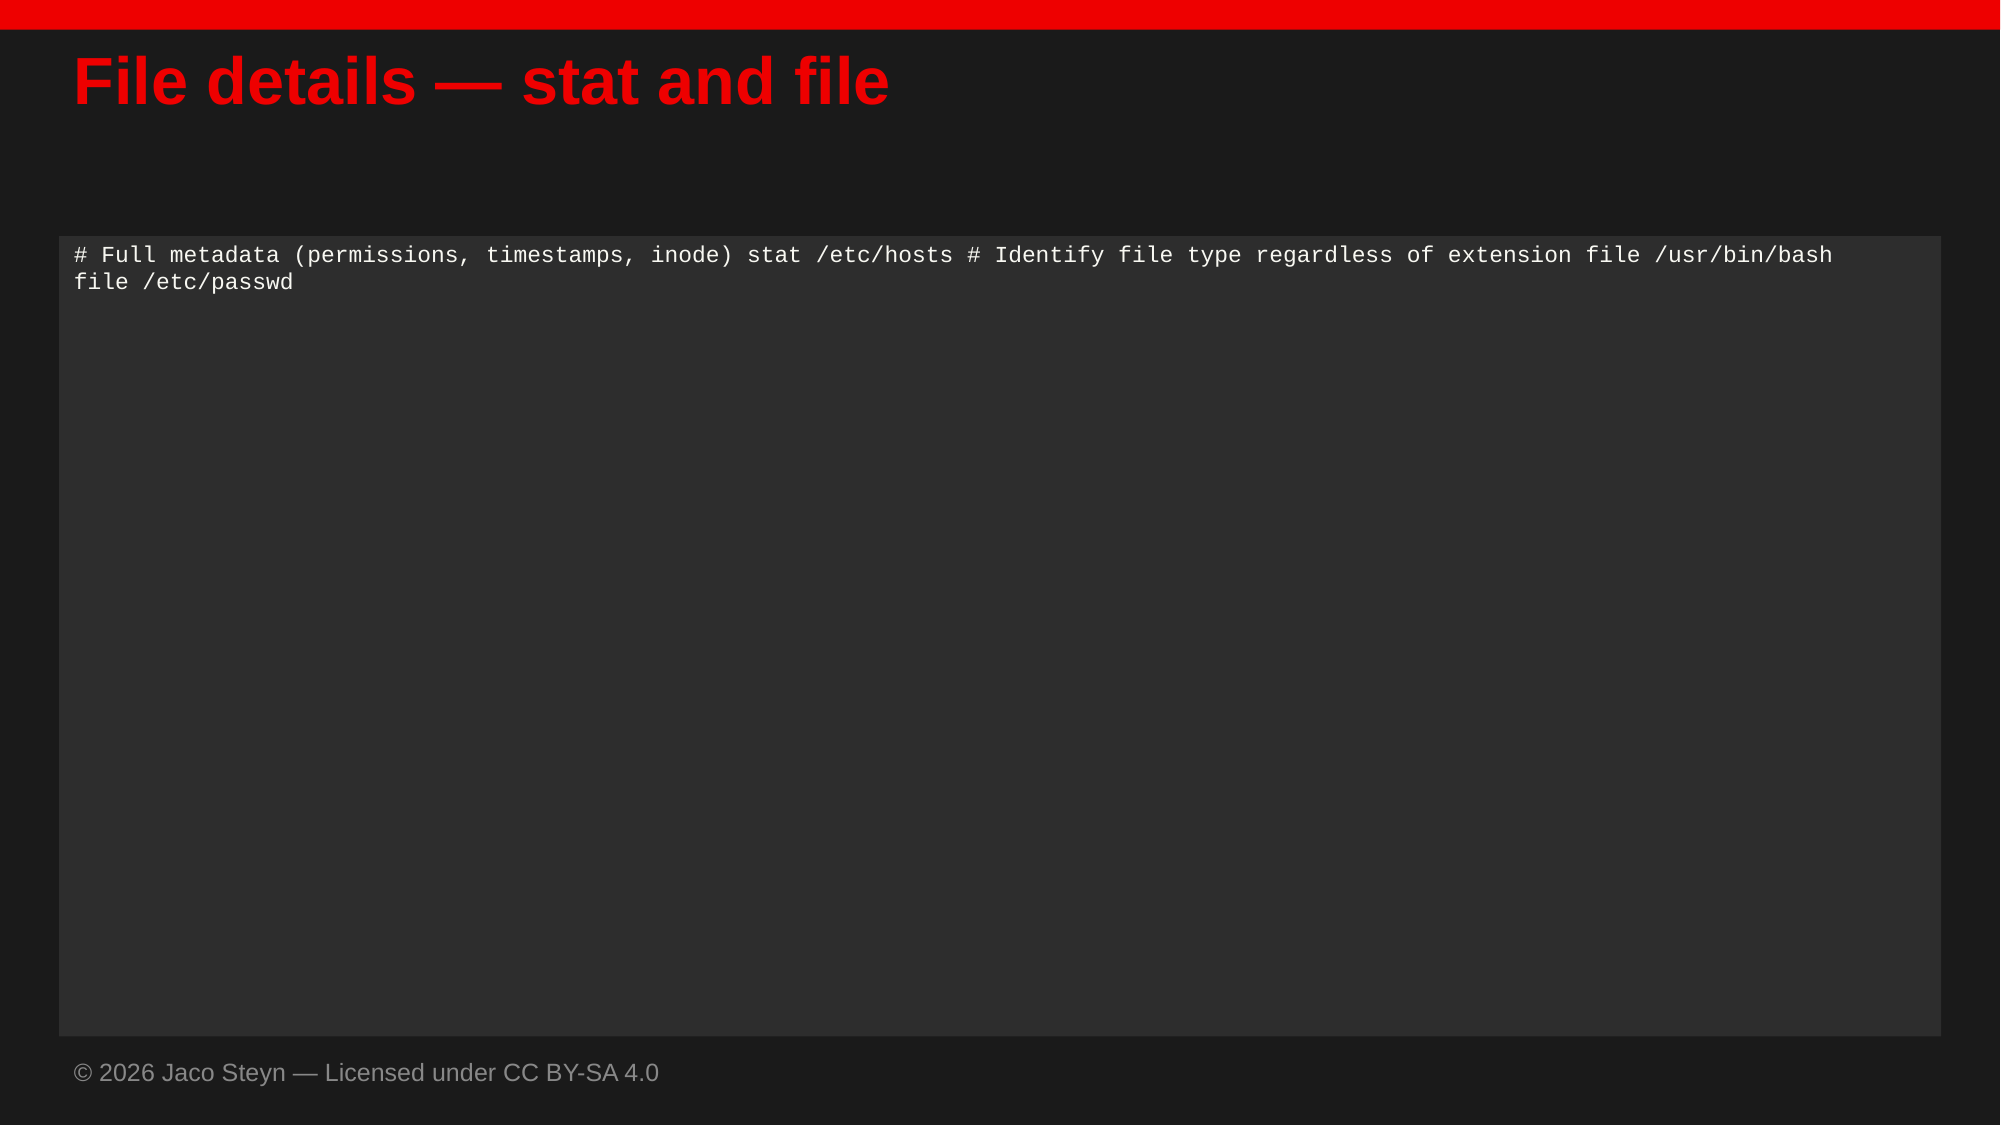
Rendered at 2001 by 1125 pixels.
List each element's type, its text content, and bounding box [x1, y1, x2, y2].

text_box File details — stat and file [59, 36, 1942, 208]
text_box # Full metadata (permissions, timestamps, inode) stat /etc/hosts # Identify file type regardless of extension file /usr/bin/bash file /etc/passwd [59, 236, 1942, 1037]
text_box © 2026 Jaco Steyn — Licensed under CC BY-SA 4.0 [59, 1051, 1942, 1093]
text_box [0, 0, 2001, 30]
